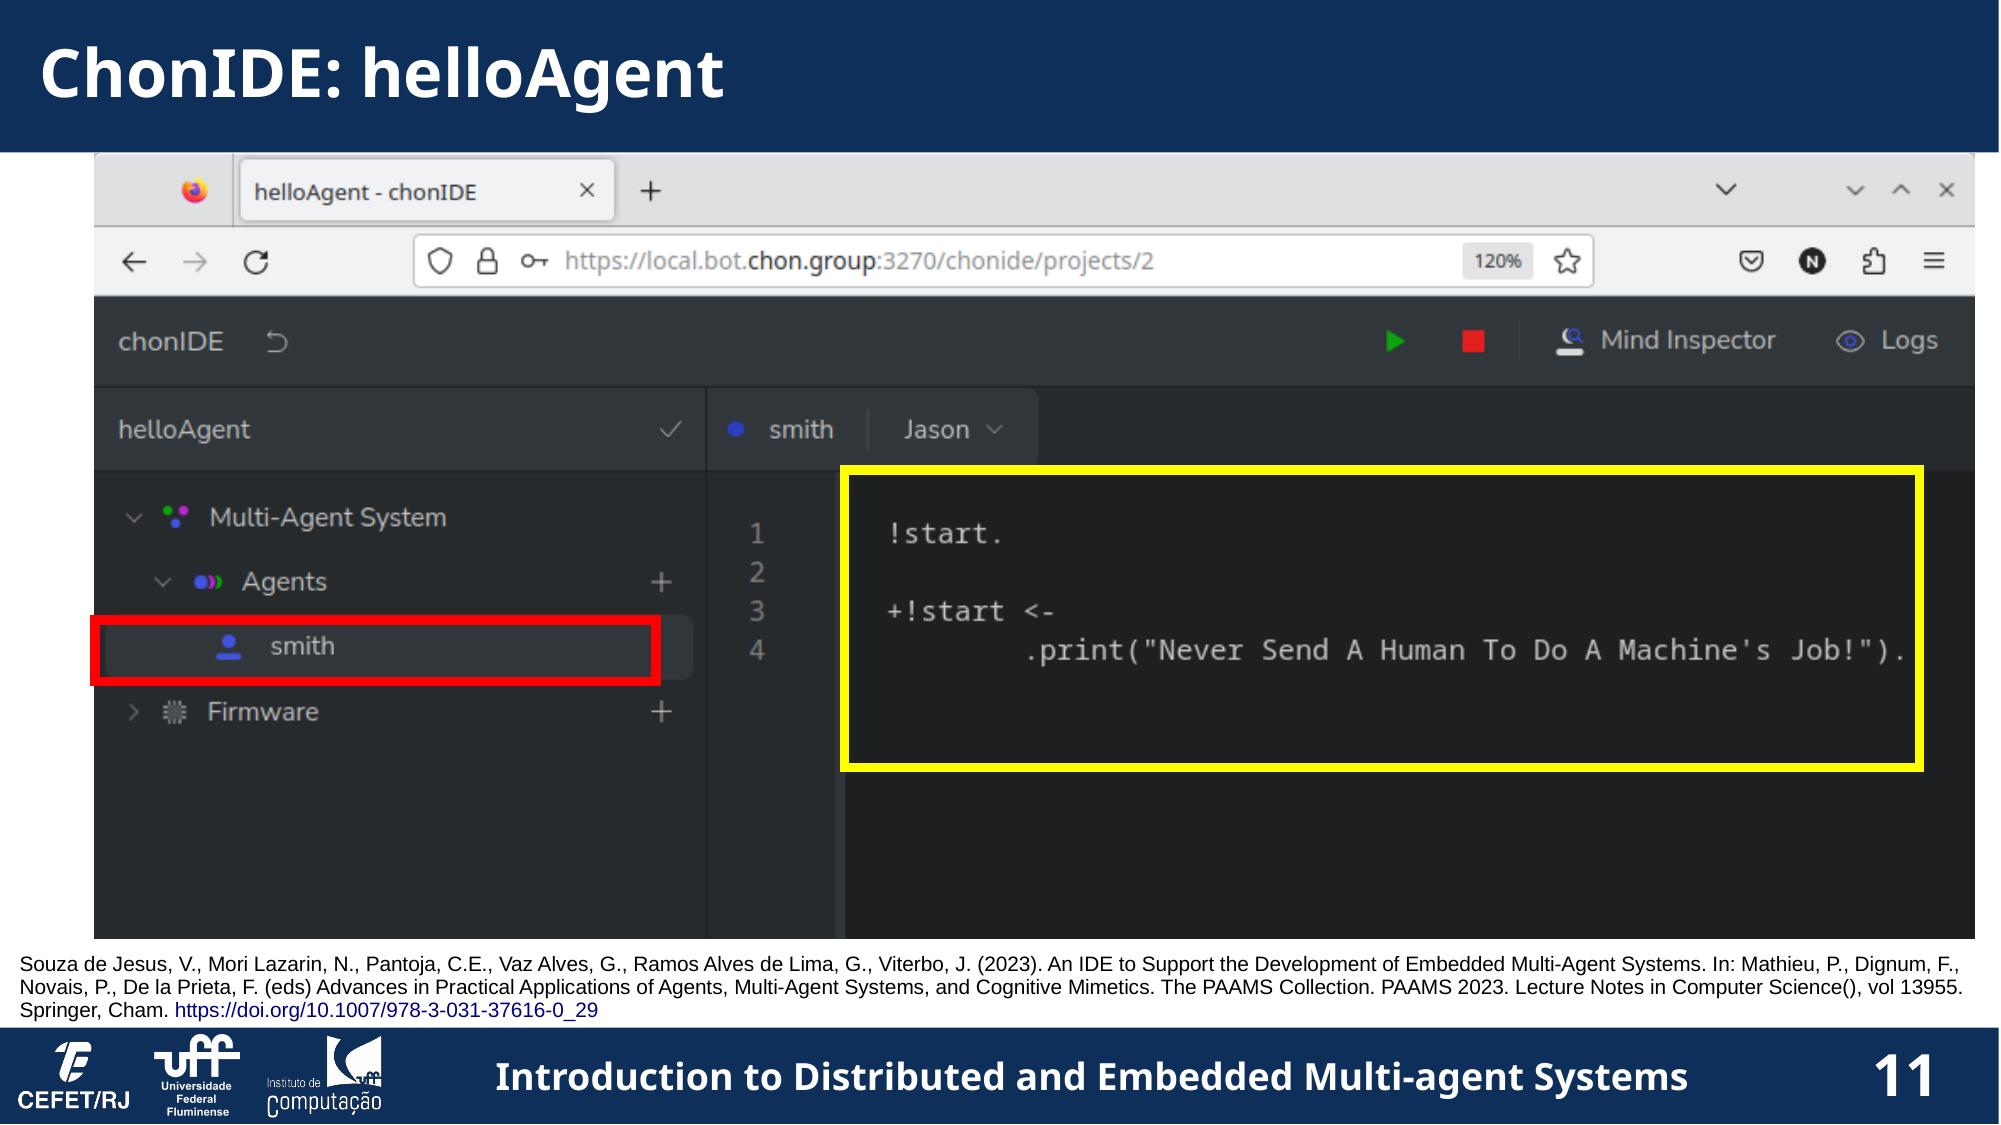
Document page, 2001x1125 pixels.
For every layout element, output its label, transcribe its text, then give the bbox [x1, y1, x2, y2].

text_box Souza de Jesus, V., Mori Lazarin, N., Pantoja, C.E., Vaz Alves, G., Ramos Alves de Lima, G., Viterbo, J. (2023). An IDE to Support the Development of Embedded Multi-Agent Systems. In: Mathieu, P., Dignum, F., Novais, P., De la Prieta, F. (eds) Advances in Practical Applications of Agents, Multi-Agent Systems, and Cognitive Mimetics. The PAAMS Collection. PAAMS 2023. Lecture Notes in Computer Science(), vol 13955. Springer, Cham. https://doi.org/10.1007/978-3-031-37616-0_29 [4, 944, 1979, 1030]
picture [18, 1030, 129, 1125]
text_box ChonIDE: helloAgent [25, 23, 1998, 116]
picture [94, 153, 1975, 939]
picture [100, 625, 651, 677]
picture [265, 1033, 383, 1118]
picture [153, 1033, 241, 1121]
